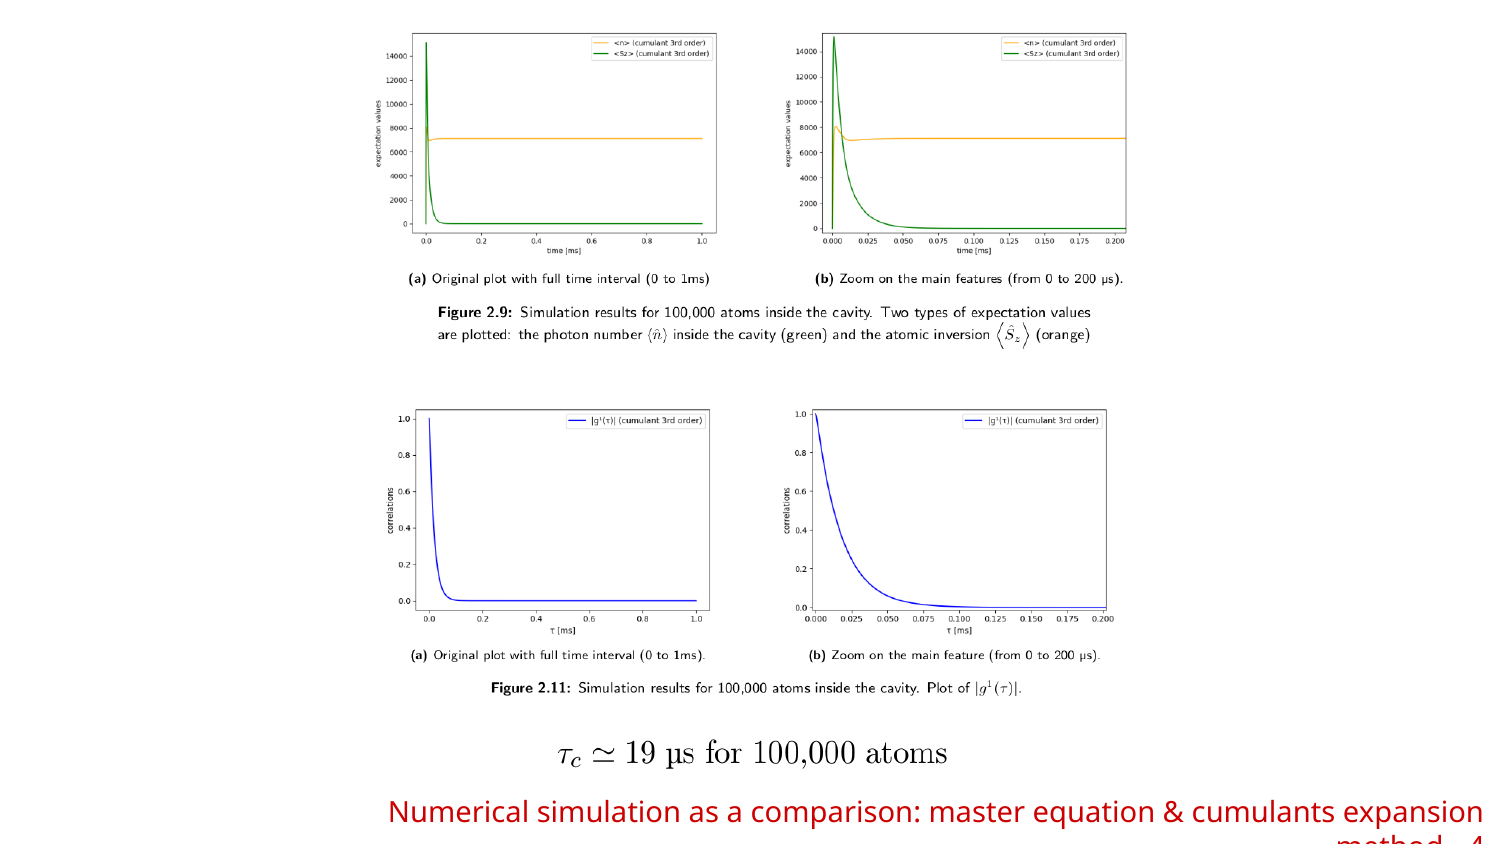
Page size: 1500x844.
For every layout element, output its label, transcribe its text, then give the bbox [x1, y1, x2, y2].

text_box Numerical simulation as a comparison: master equation & cumulants expansion method - 4 [196, 778, 1500, 844]
picture [349, 7, 1151, 371]
picture [550, 737, 950, 779]
picture [371, 380, 1129, 710]
